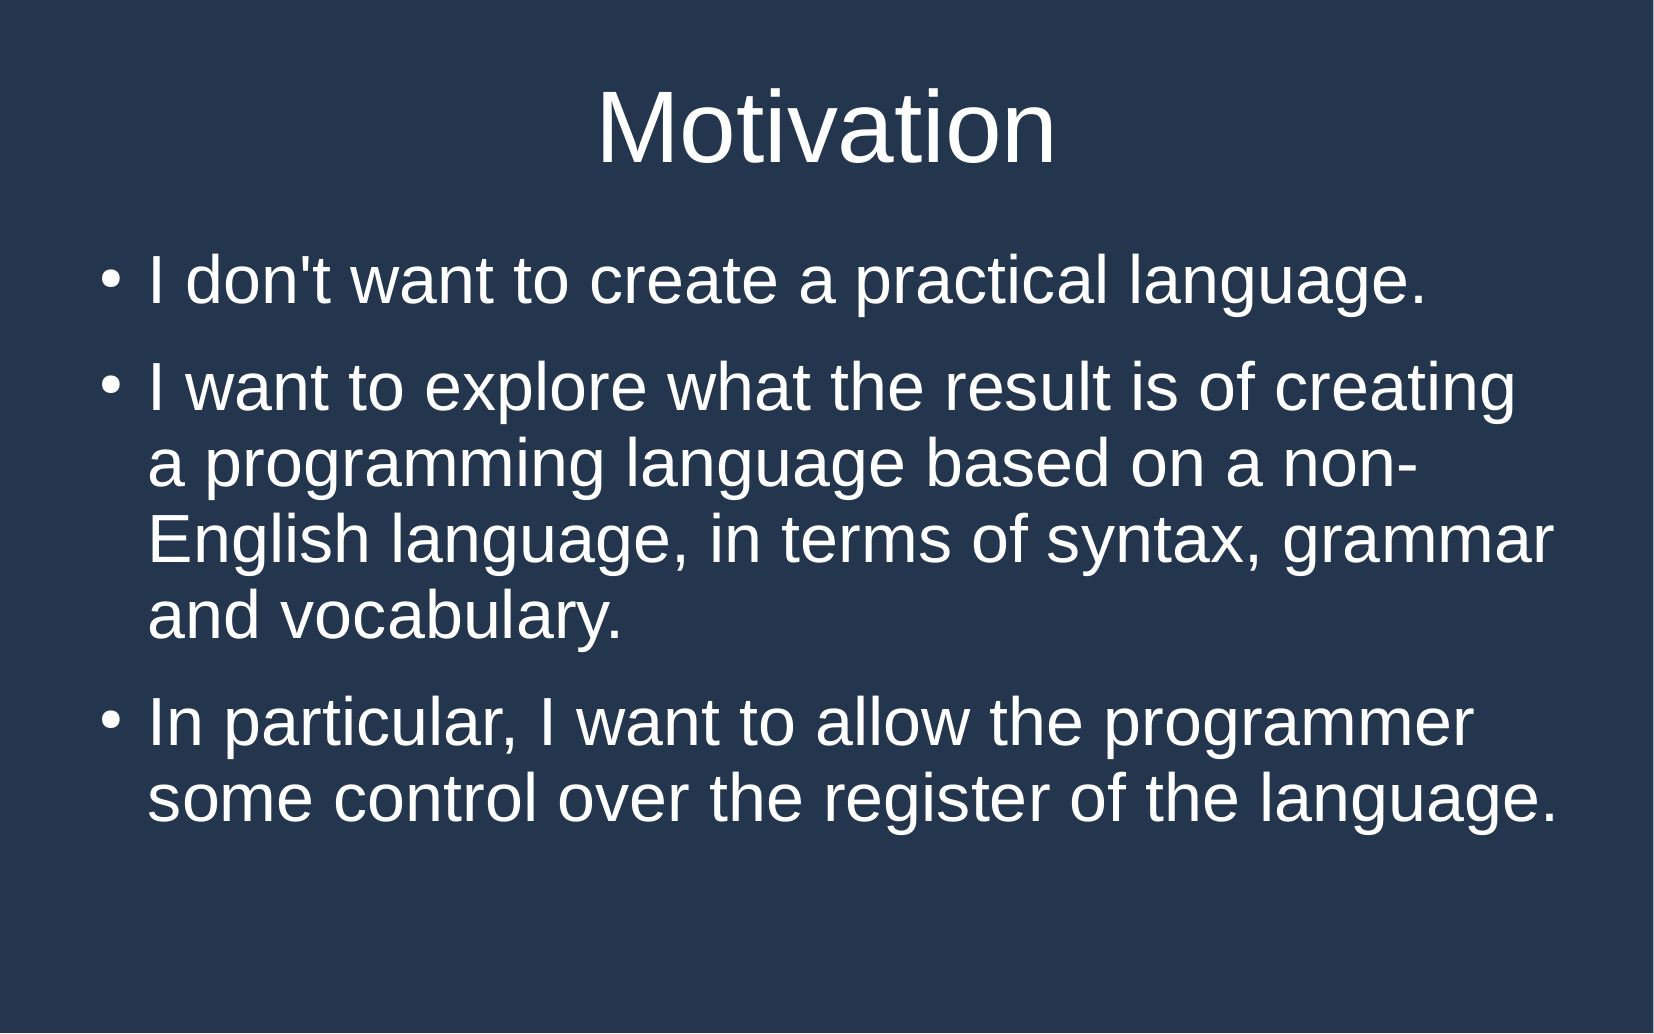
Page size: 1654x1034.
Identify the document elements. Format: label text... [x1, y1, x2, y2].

title Motivation [82, 41, 1571, 214]
list I don't want to create a practical language. I want to explore what the result is of creating a programming language based on a non-English language, in terms of syntax, grammar and vocabulary. In particular, I want to allow the programmer some control over the register of the language. [82, 241, 1571, 842]
